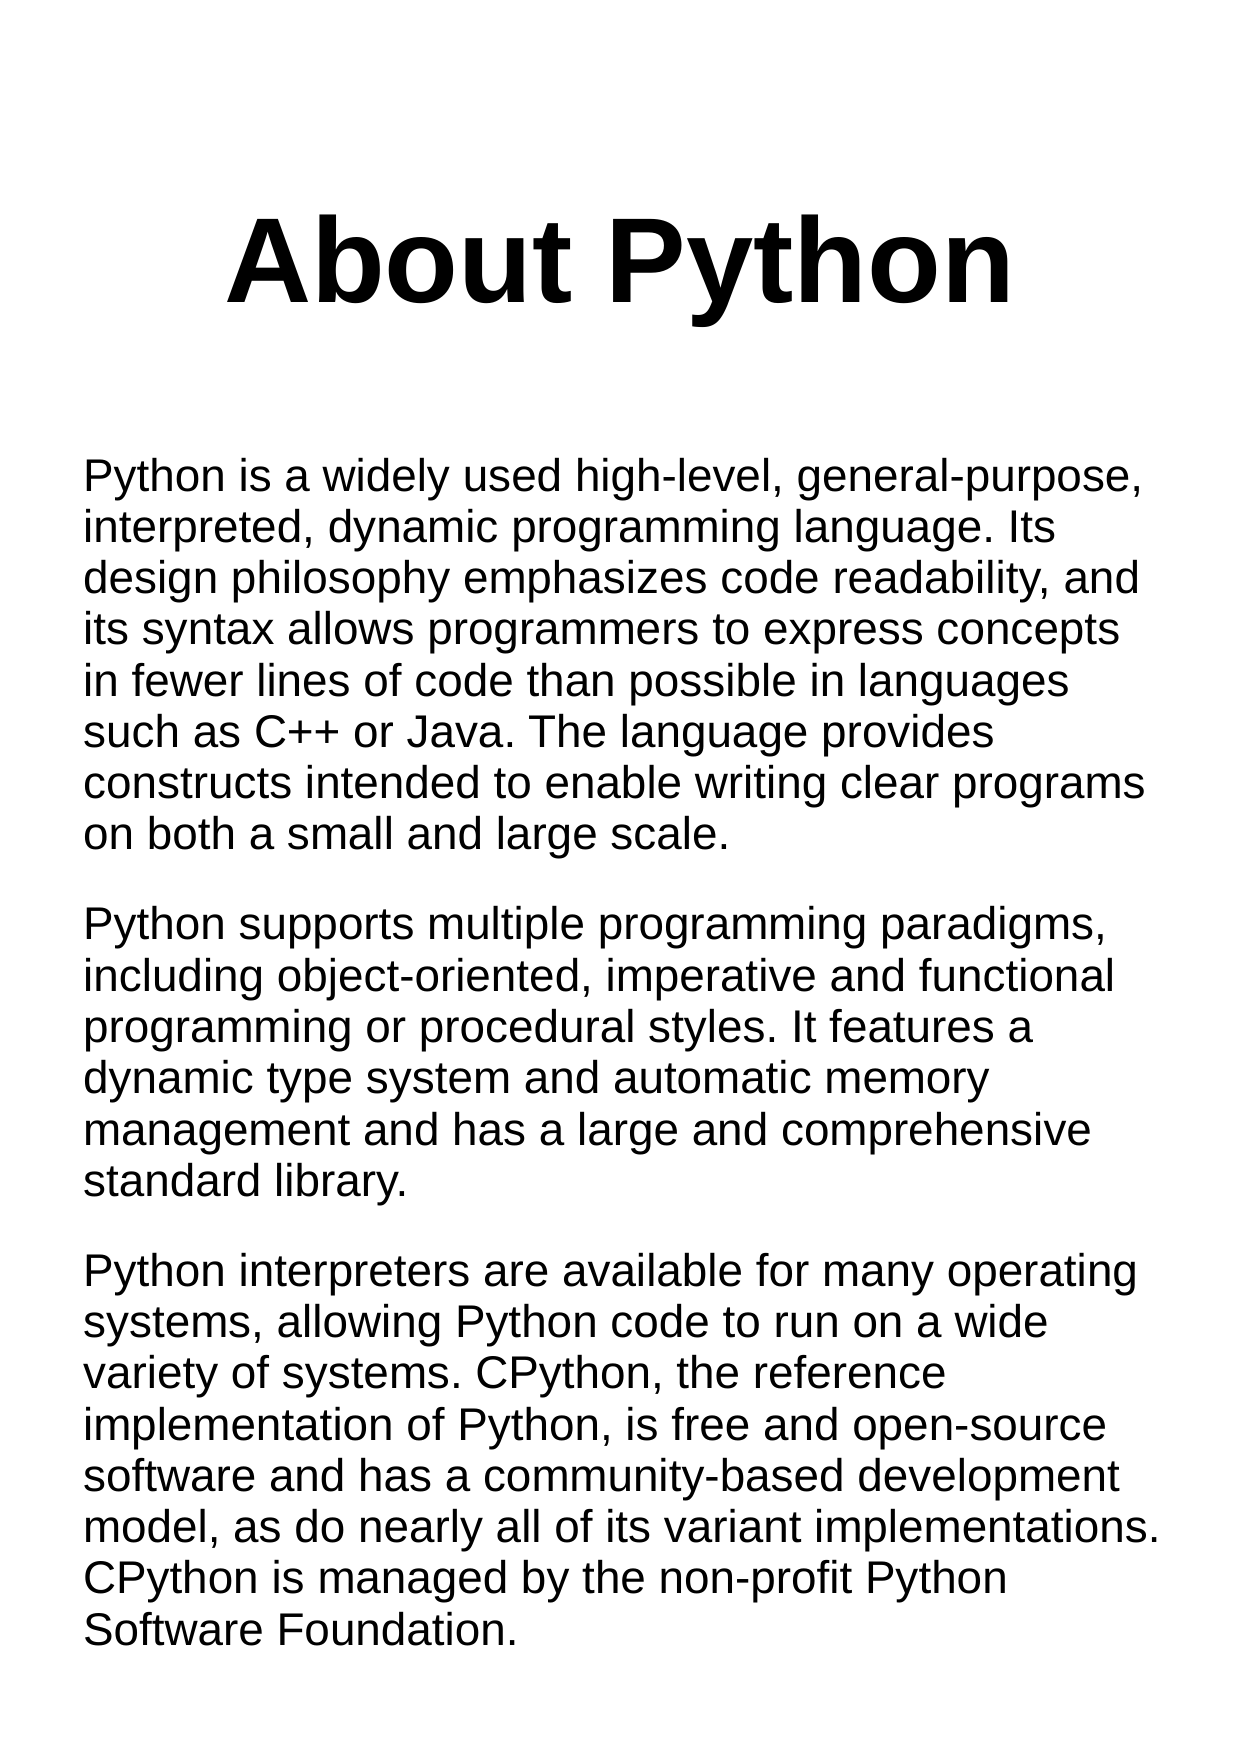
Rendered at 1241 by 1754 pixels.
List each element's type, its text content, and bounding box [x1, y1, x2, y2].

list Python is a widely used high-level, general-purpose, interpreted, dynamic programming language. Its design philosophy emphasizes code readability, and its syntax allows programmers to express concepts in fewer lines of code than possible in languages such as C++ or Java. The language provides constructs intended to enable writing clear programs on both a small and large scale. Python supports multiple programming paradigms, including object-oriented, imperative and functional programming or procedural styles. It features a dynamic type system and automatic memory management and has a large and comprehensive standard library. Python interpreters are available for many operating systems, allowing Python code to run on a wide variety of systems. CPython, the reference implementation of Python, is free and open-source software and has a community-based development model, as do nearly all of its variant implementations. CPython is managed by the non-profit Python Software Foundation. [83, 449, 1164, 1650]
title About Python [115, 124, 1125, 398]
